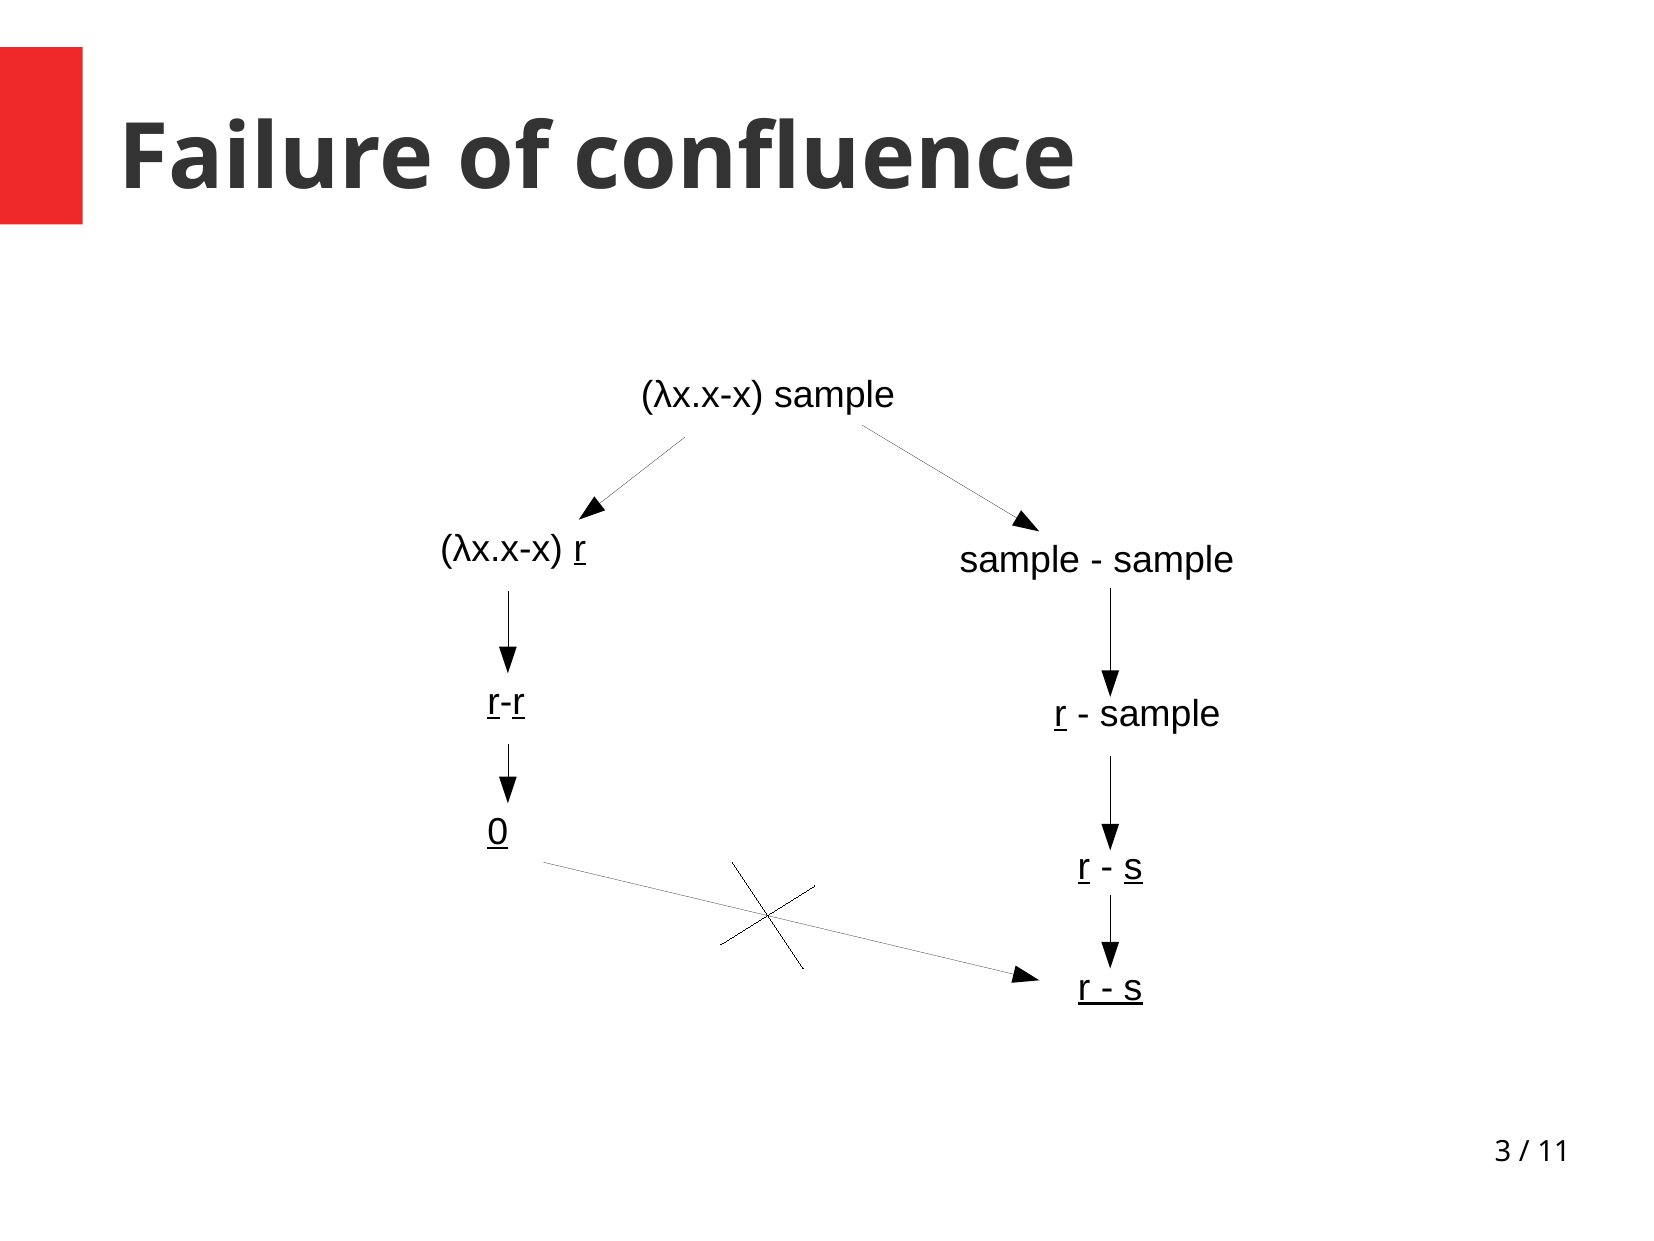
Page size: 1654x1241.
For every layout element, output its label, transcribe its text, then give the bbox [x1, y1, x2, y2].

text_box r - s [1063, 958, 1158, 1016]
title Failure of confluence [118, 49, 1571, 257]
text_box r-r [472, 673, 540, 731]
text_box r - s [1062, 838, 1158, 896]
text_box (λx.x-x) sample [625, 366, 910, 423]
text_box (λx.x-x) r [425, 519, 601, 577]
text_box 0 [472, 803, 523, 860]
text_box sample - sample [944, 531, 1250, 589]
text_box r - sample [1039, 685, 1236, 742]
